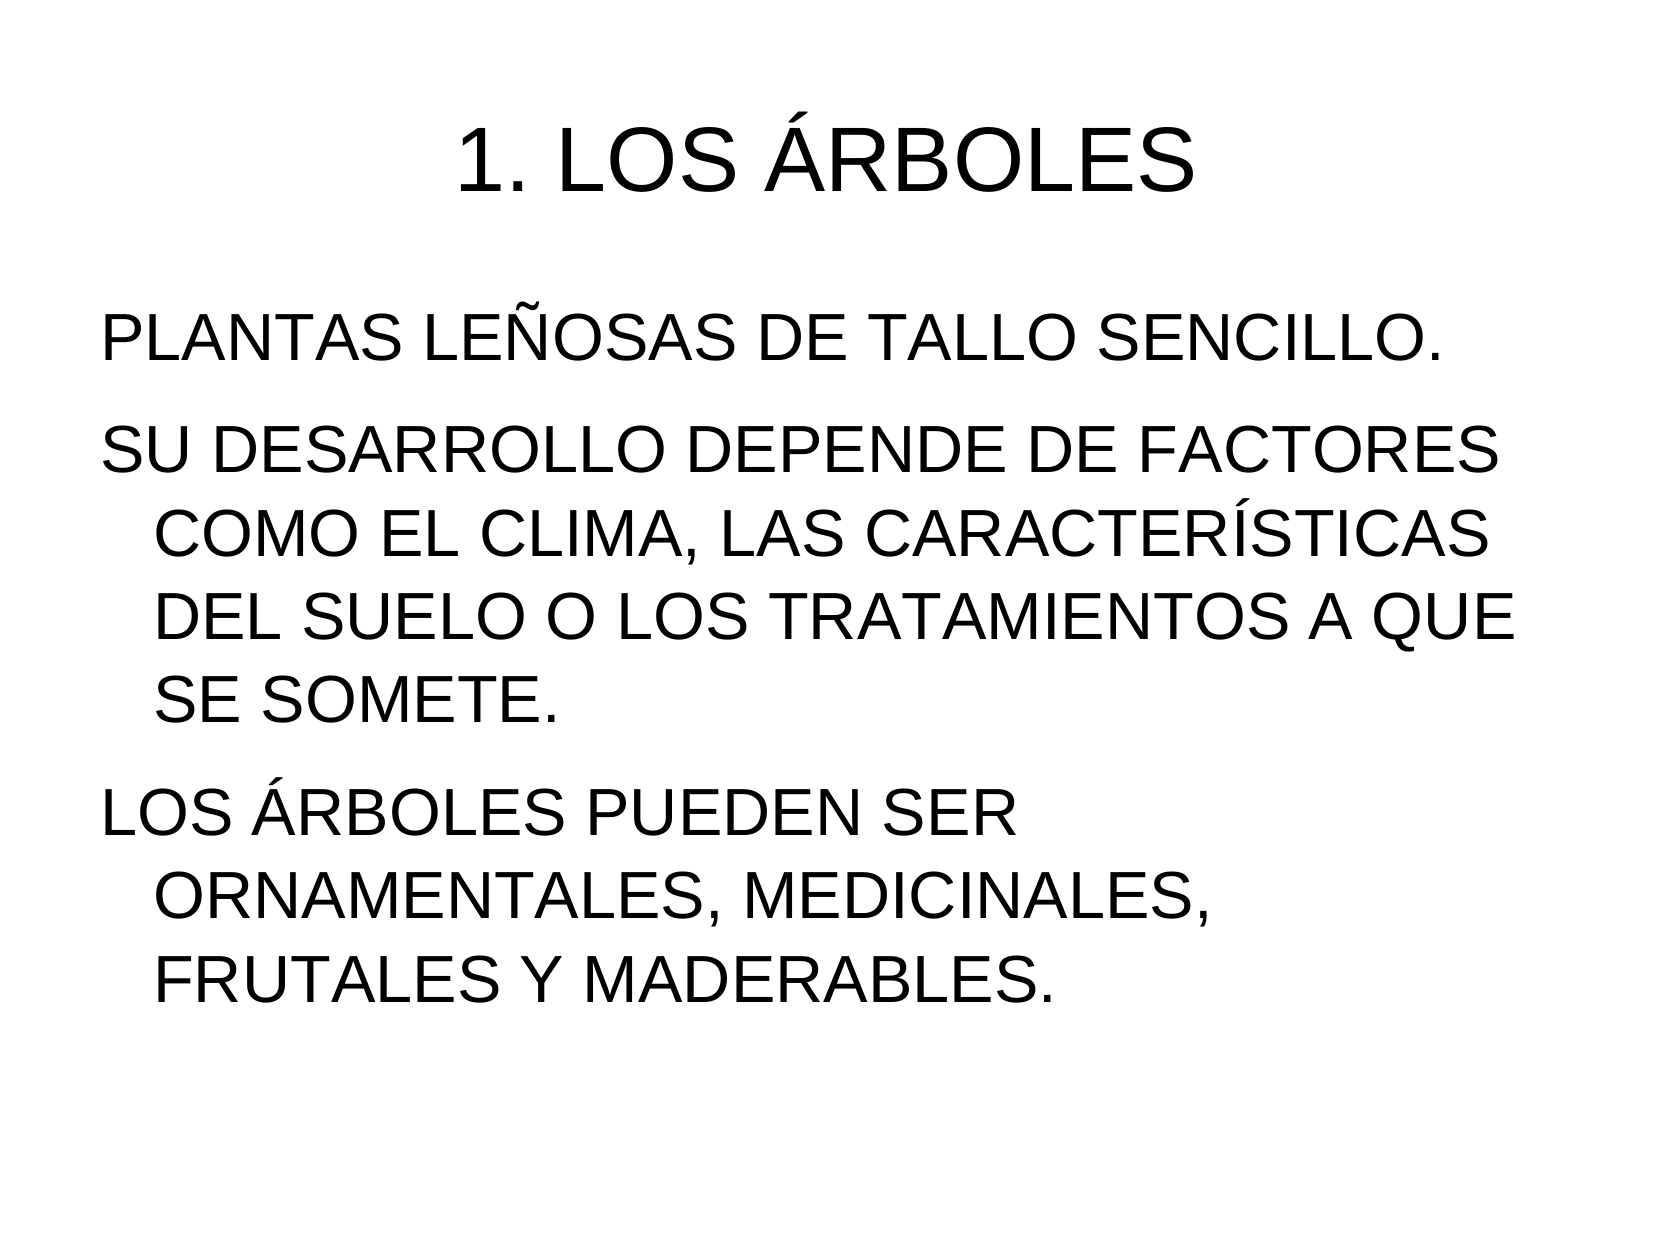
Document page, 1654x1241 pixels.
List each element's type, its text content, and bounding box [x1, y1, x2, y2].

title 1. LOS ÁRBOLES [82, 56, 1571, 249]
list PLANTAS LEÑOSAS DE TALLO SENCILLO. SU DESARROLLO DEPENDE DE FACTORES COMO EL CLIMA, LAS CARACTERÍSTICAS DEL SUELO O LOS TRATAMIENTOS A QUE SE SOMETE. LOS ÁRBOLES PUEDEN SER ORNAMENTALES, MEDICINALES, FRUTALES Y MADERABLES. [82, 290, 1571, 1109]
